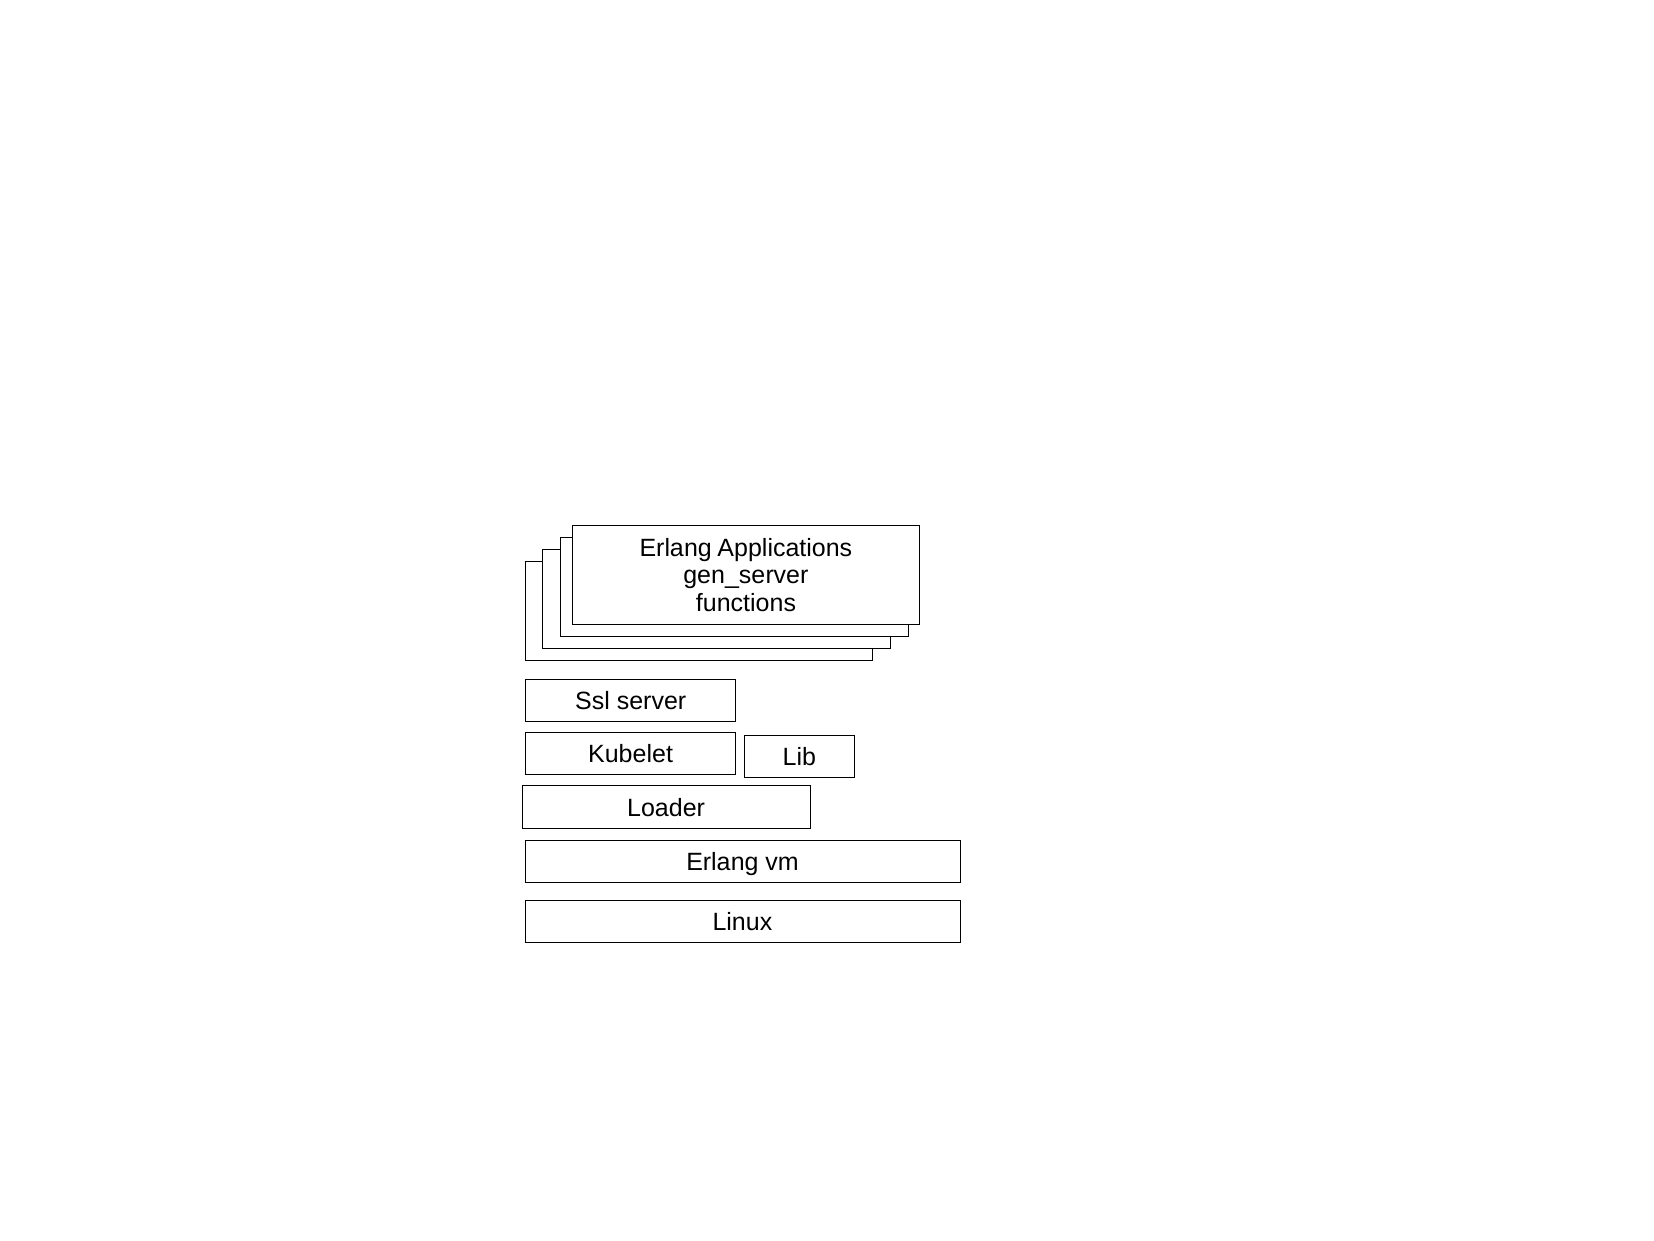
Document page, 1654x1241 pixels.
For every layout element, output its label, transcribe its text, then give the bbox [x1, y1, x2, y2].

text_box Erlang Applications gen_server functions [525, 561, 873, 661]
text_box Erlang Applications gen_server functions [560, 537, 909, 637]
text_box Lib [744, 735, 855, 778]
text_box Loader [522, 785, 811, 829]
text_box Kubelet [525, 732, 736, 775]
text_box Linux [525, 900, 961, 943]
text_box Erlang Applications gen_server functions [542, 549, 891, 649]
text_box Erlang Applications gen_server functions [572, 525, 920, 625]
text_box Erlang vm [525, 840, 961, 883]
text_box Ssl server [525, 679, 736, 722]
